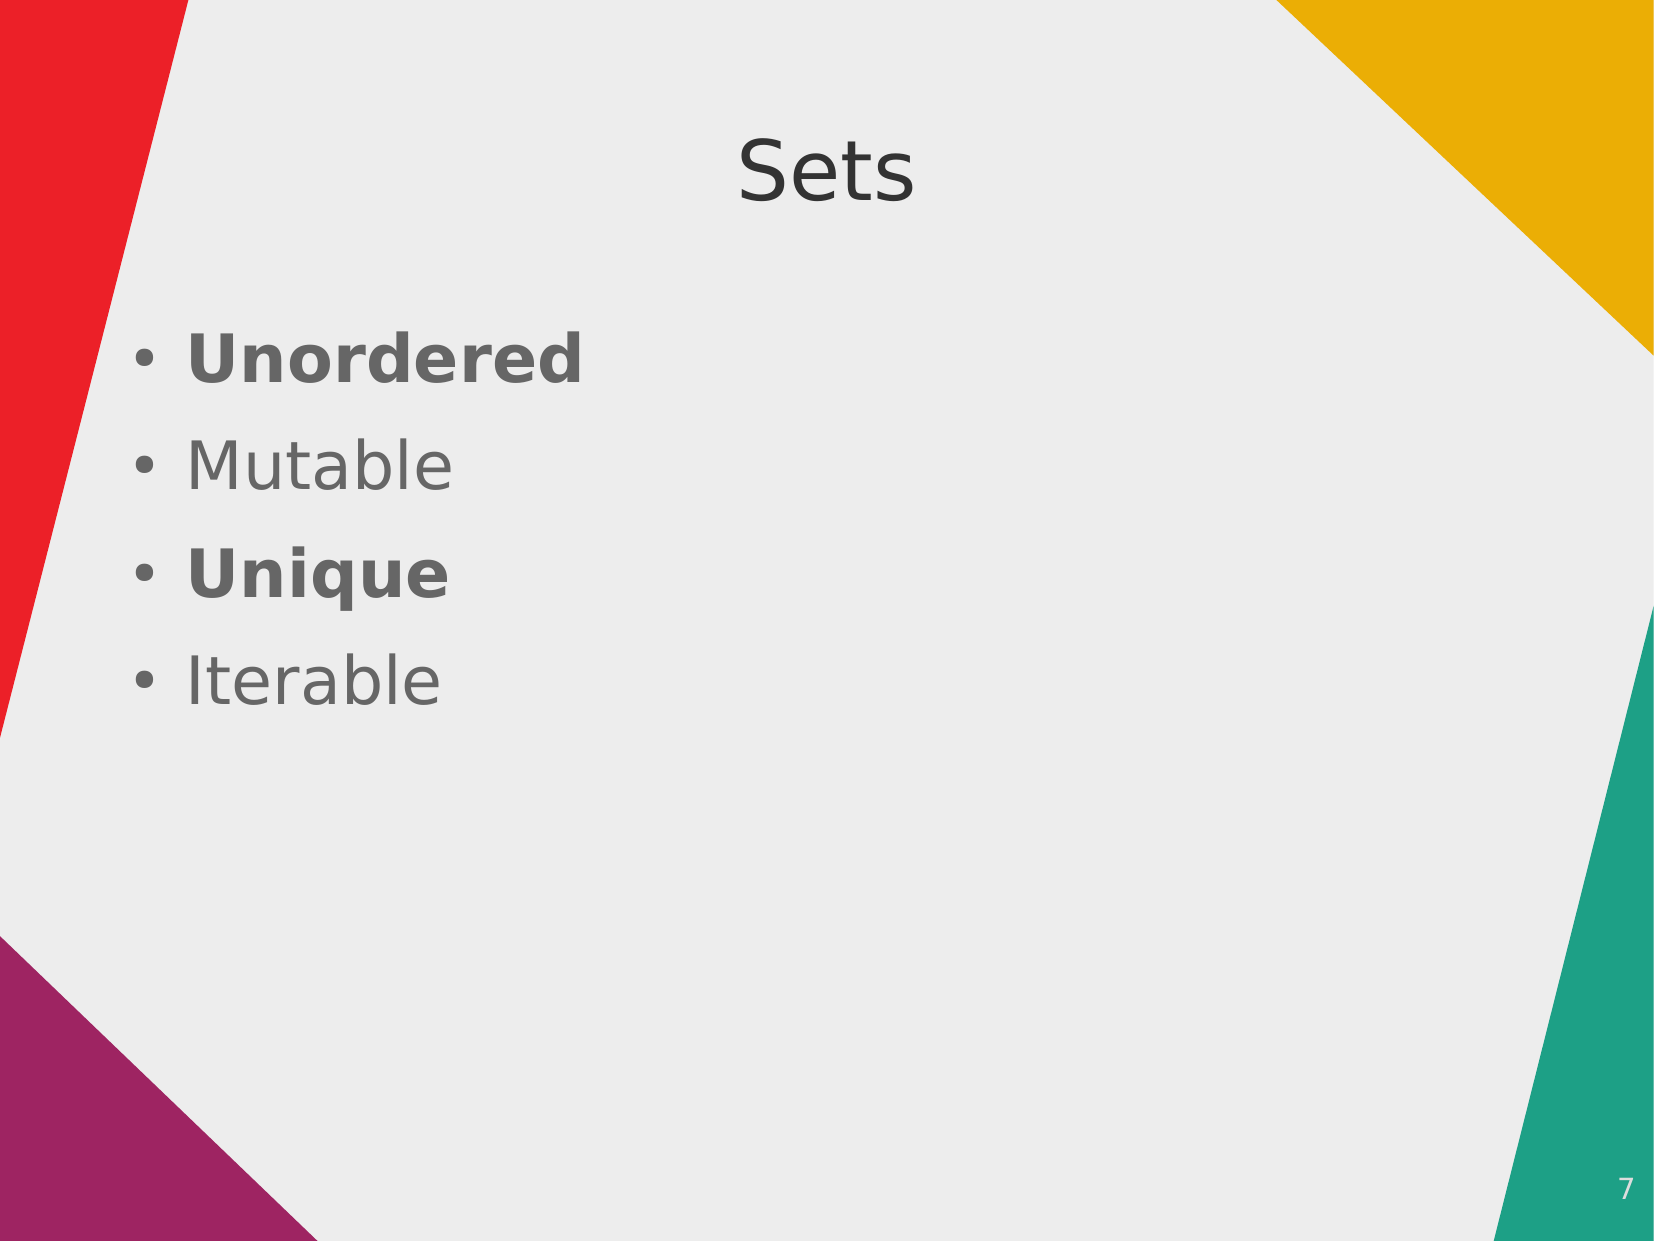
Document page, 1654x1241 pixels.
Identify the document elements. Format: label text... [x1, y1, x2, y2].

title Sets [114, 73, 1539, 271]
list Unordered Mutable Unique Iterable [114, 320, 1539, 1014]
